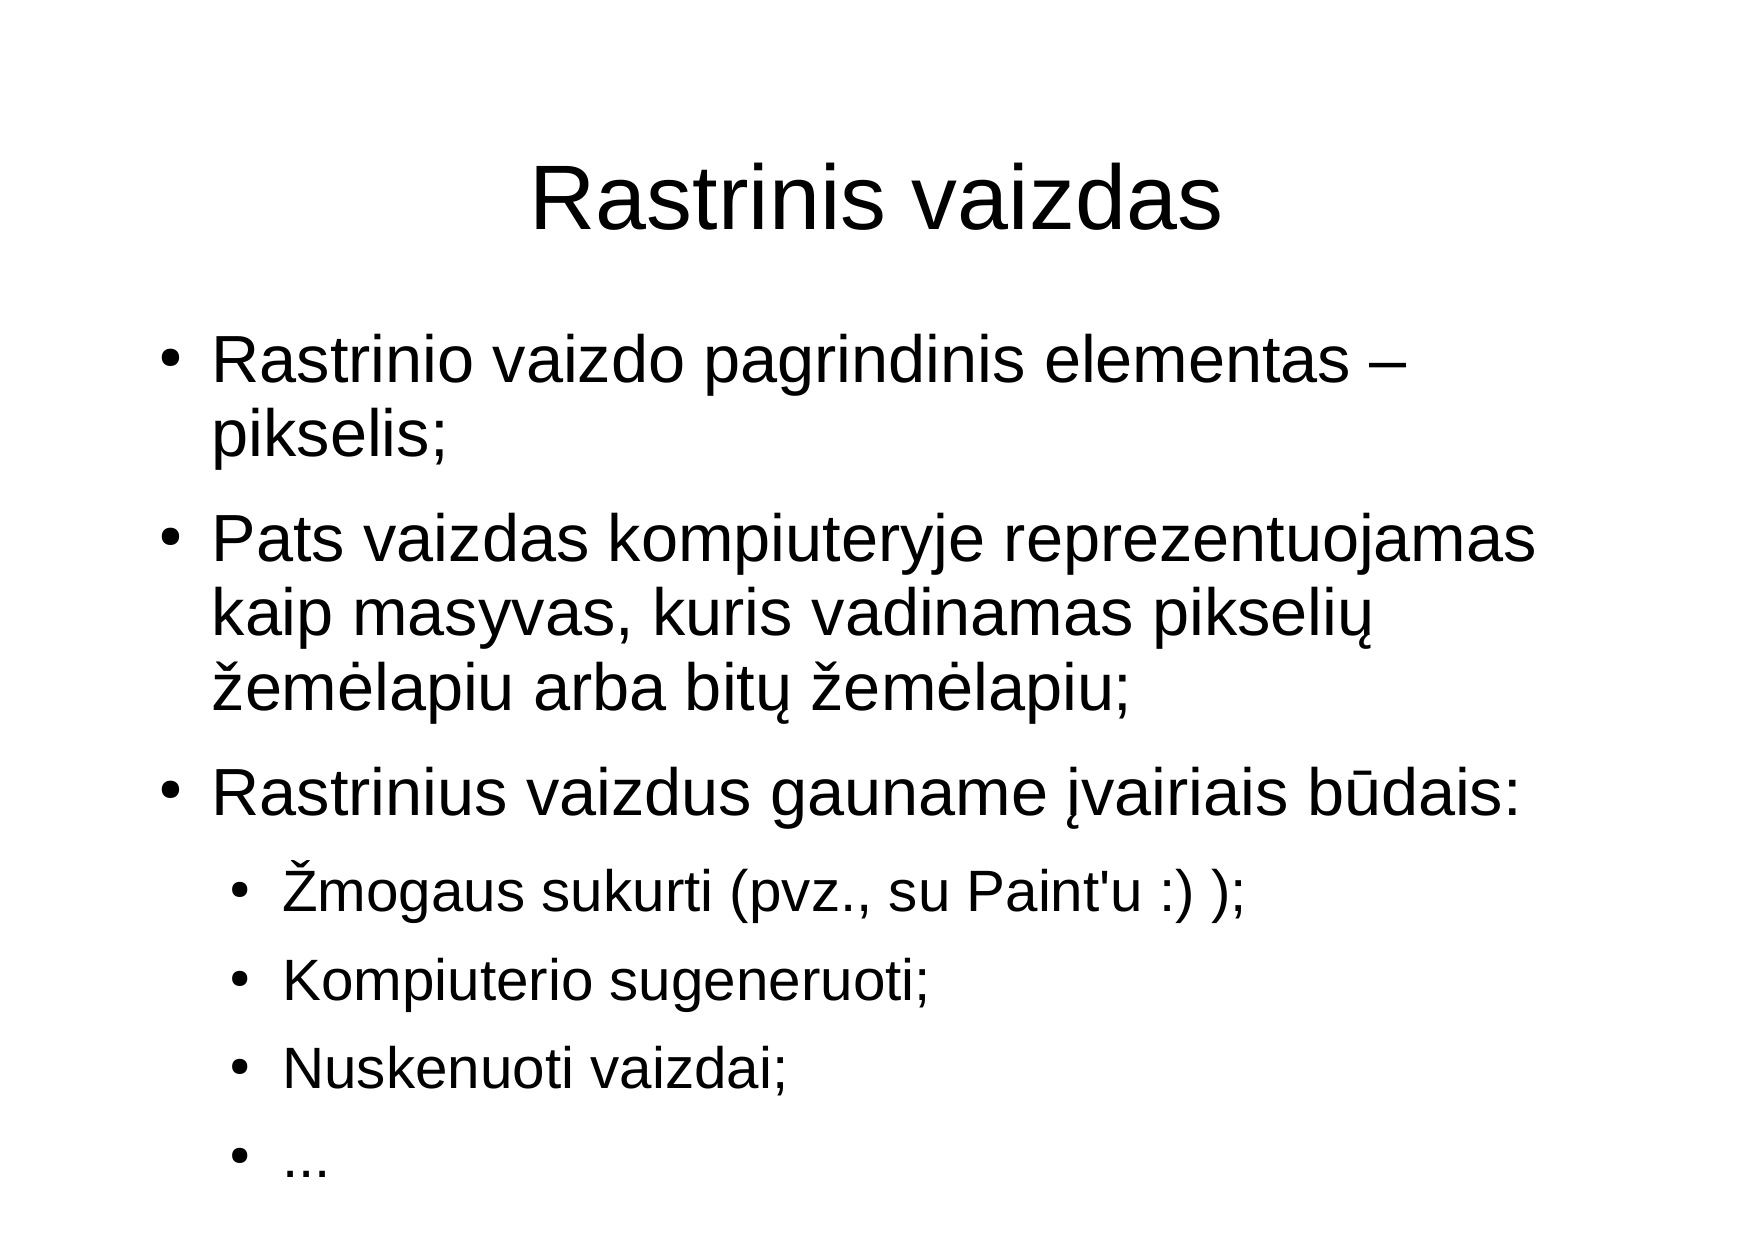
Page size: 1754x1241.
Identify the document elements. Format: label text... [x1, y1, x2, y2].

list Rastrinio vaizdo pagrindinis elementas – pikselis; Pats vaizdas kompiuteryje reprezentuojamas kaip masyvas, kuris vadinamas pikselių žemėlapiu arba bitų žemėlapiu; Rastrinius vaizdus gauname įvairiais būdais: Žmogaus sukurti (pvz., su Paint'u :) ); Kompiuterio sugeneruoti; Nuskenuoti vaizdai; ... [140, 321, 1614, 1190]
title Rastrinis vaizdas [140, 111, 1614, 284]
